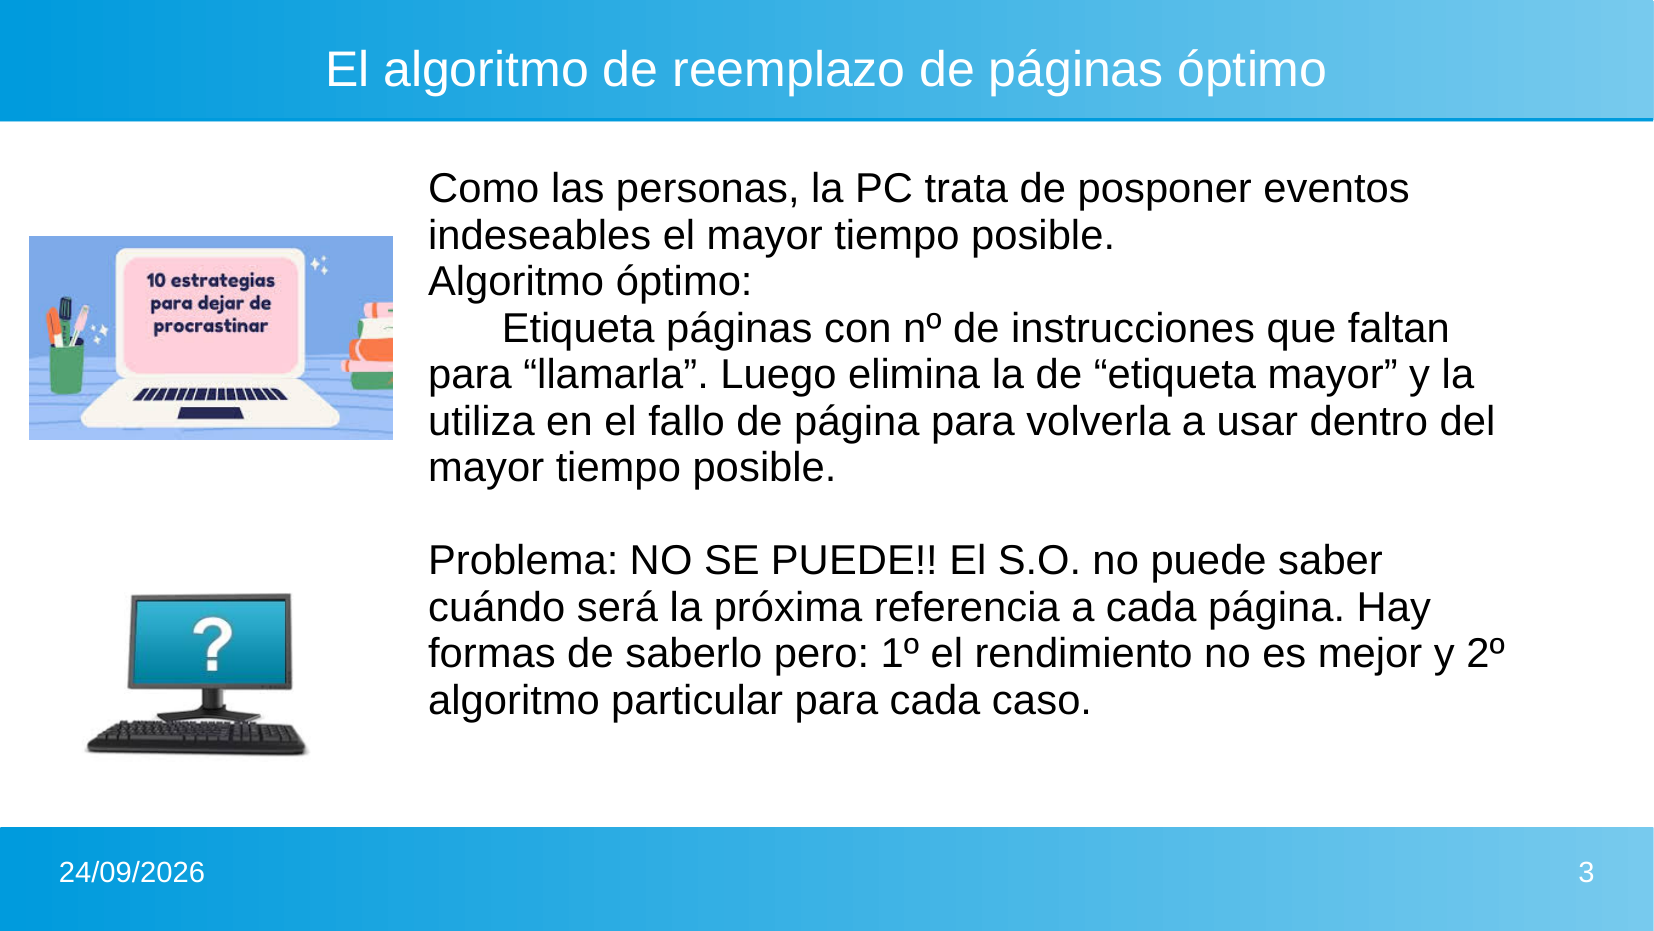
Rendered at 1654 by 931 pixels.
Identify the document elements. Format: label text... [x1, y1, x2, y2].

picture [48, 584, 355, 768]
text_box Como las personas, la PC trata de posponer eventos indeseables el mayor tiempo posible. Algoritmo óptimo: Etiqueta páginas con nº de instrucciones que faltan para “llamarla”. Luego elimina la de “etiqueta mayor” y la utiliza en el fallo de página para volverla a usar dentro del mayor tiempo posible. Problema: NO SE PUEDE!! El S.O. no puede saber cuándo será la próxima referencia a cada página. Hay formas de saberlo pero: 1º el rendimiento no es mejor y 2º algoritmo particular para cada caso. [413, 157, 1536, 788]
picture [29, 236, 393, 440]
title El algoritmo de reemplazo de páginas óptimo [59, 29, 1595, 108]
